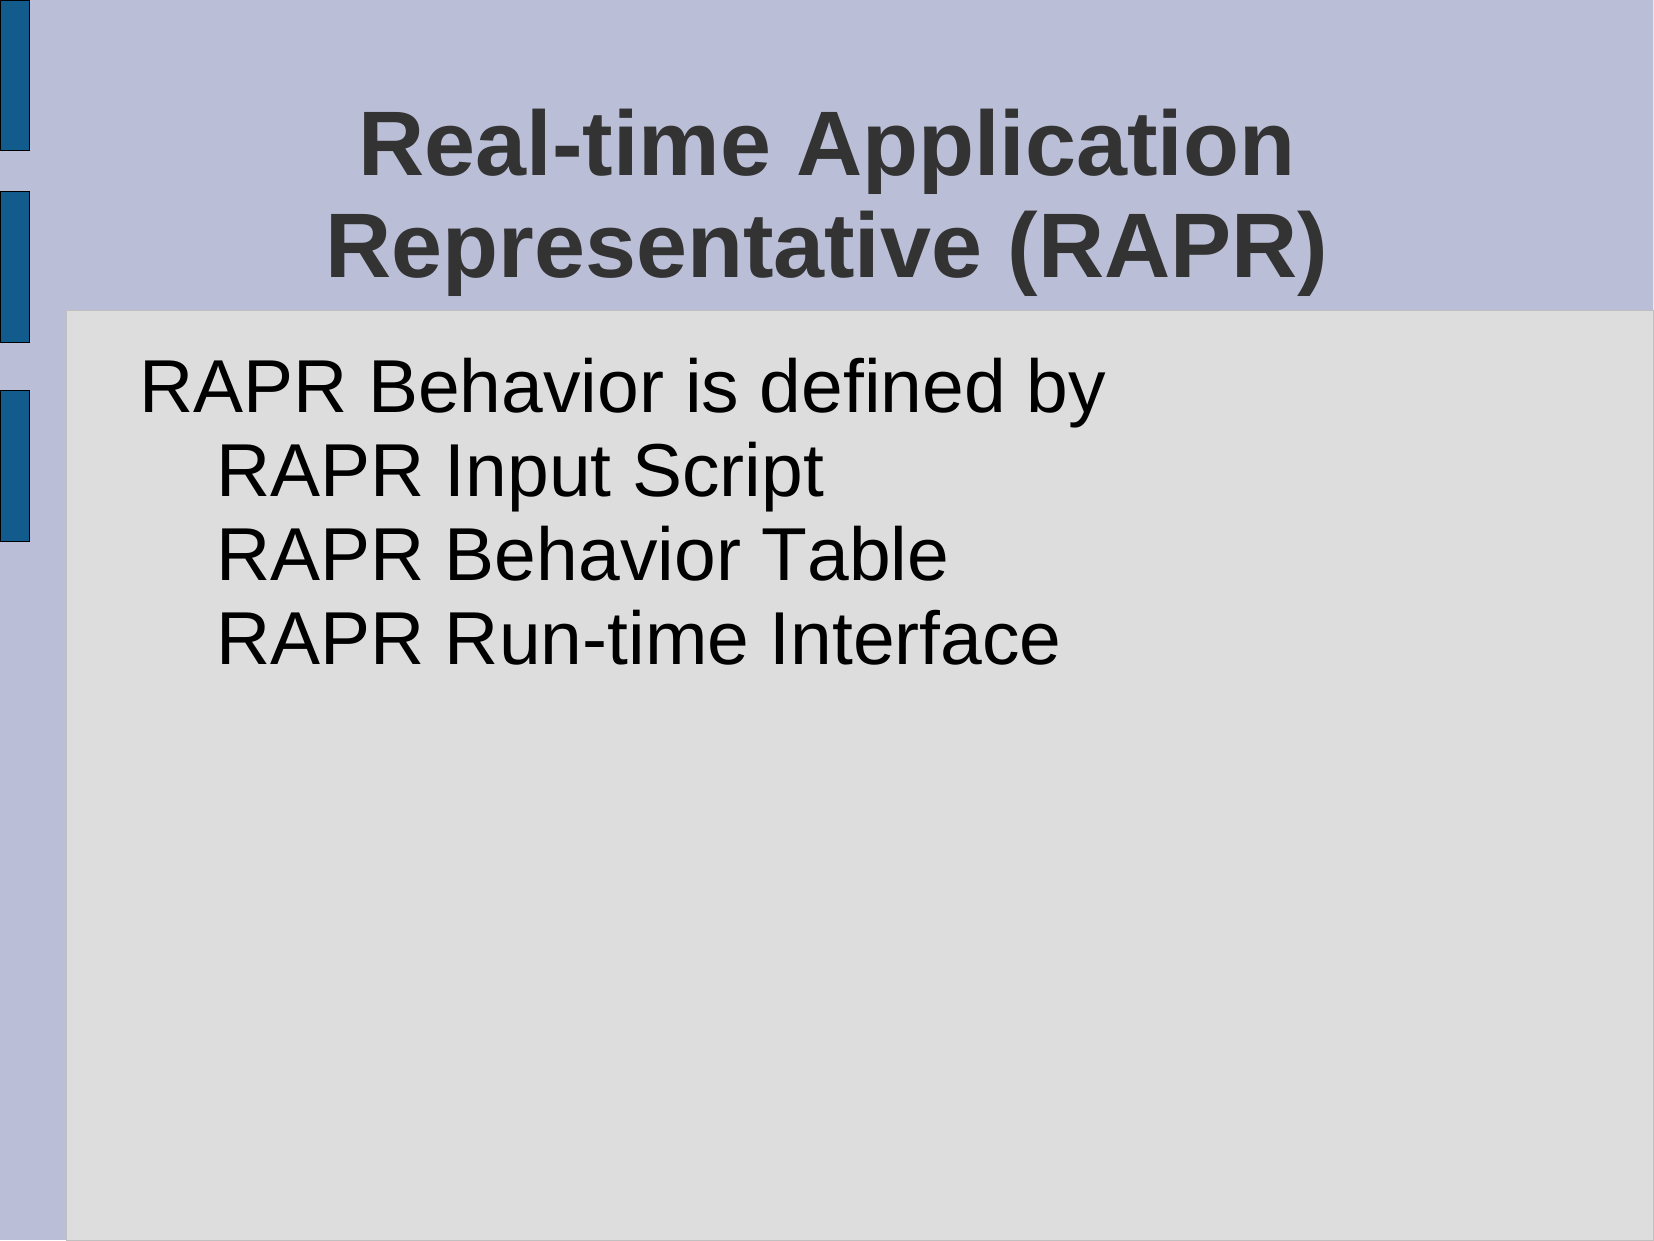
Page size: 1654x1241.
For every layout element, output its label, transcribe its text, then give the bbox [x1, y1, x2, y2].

list RAPR Behavior is defined by RAPR Input Script RAPR Behavior Table RAPR Run-time Interface [121, 344, 1534, 1127]
title Real-time Application Representative (RAPR) [121, 75, 1534, 314]
